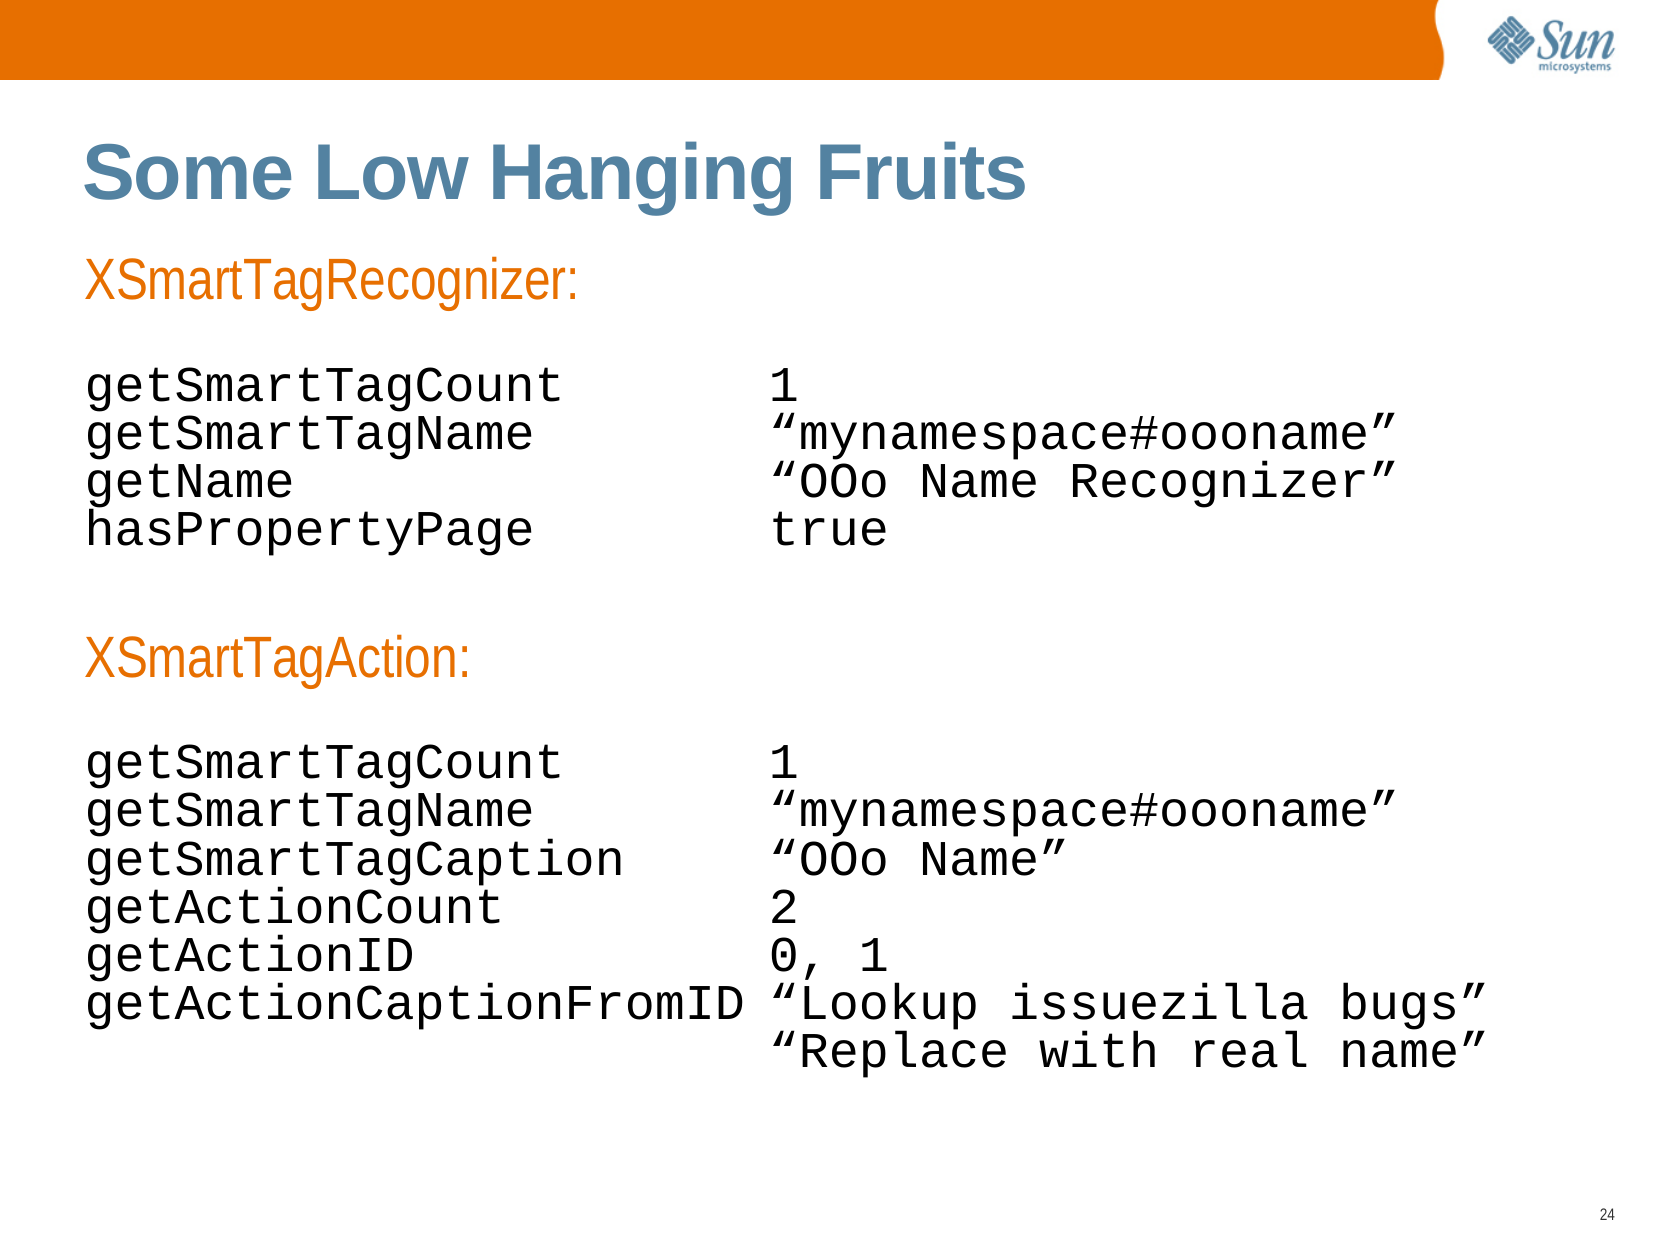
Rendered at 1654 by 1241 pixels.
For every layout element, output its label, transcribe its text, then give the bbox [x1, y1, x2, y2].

text_box XSmartTagAction: [84, 631, 1482, 707]
title Some Low Hanging Fruits [82, 135, 1585, 250]
picture [0, 0, 1654, 80]
text_box XSmartTagRecognizer: [84, 254, 1482, 329]
text_box getSmartTagCount 1 getSmartTagName “mynamespace#oooname” getName “OOo Name Recognizer” hasPropertyPage true [84, 362, 1534, 585]
text_box getSmartTagCount 1 getSmartTagName “mynamespace#oooname” getSmartTagCaption “OOo Name” getActionCount 2 getActionID 0, 1 getActionCaptionFromID “Lookup issuezilla bugs” “Replace with real name” [84, 740, 1633, 1122]
